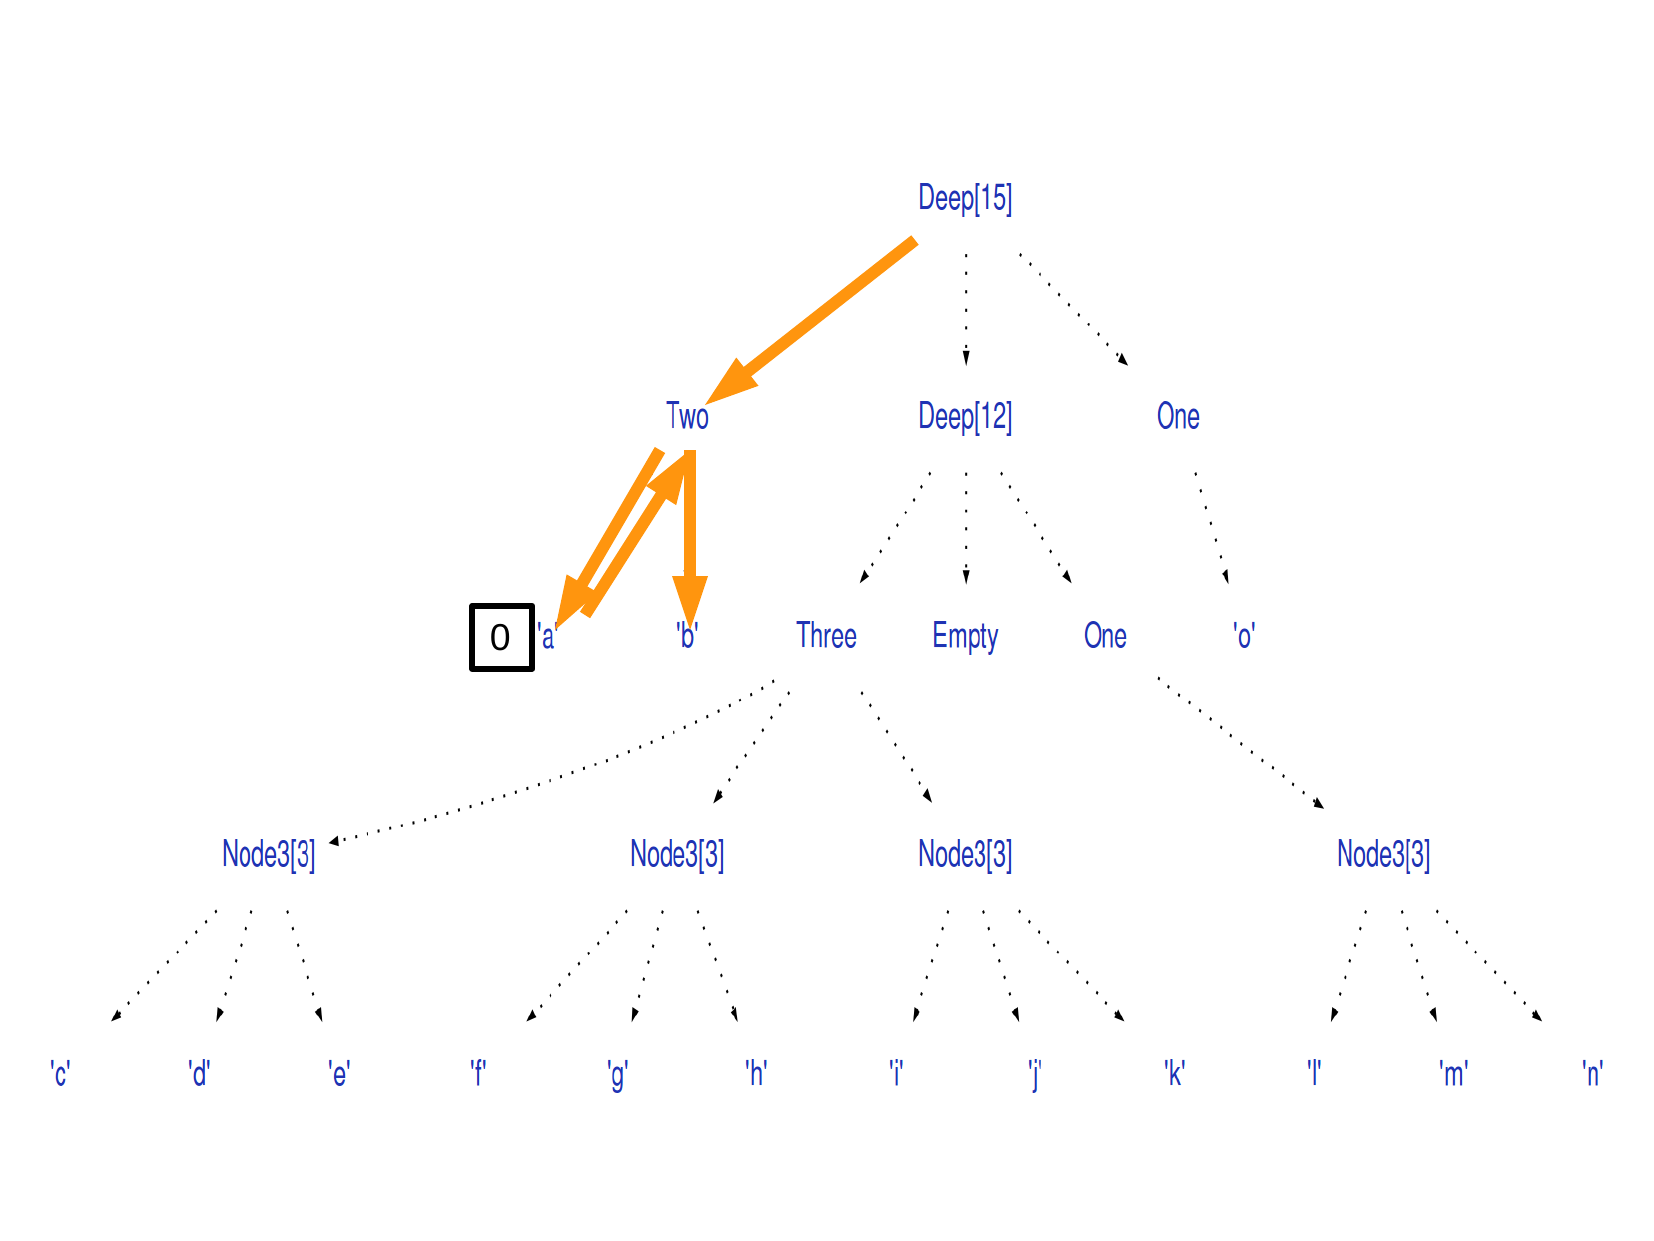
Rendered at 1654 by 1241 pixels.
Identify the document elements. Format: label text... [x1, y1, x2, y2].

picture [0, 135, 1653, 1141]
text_box 0 [472, 605, 533, 669]
